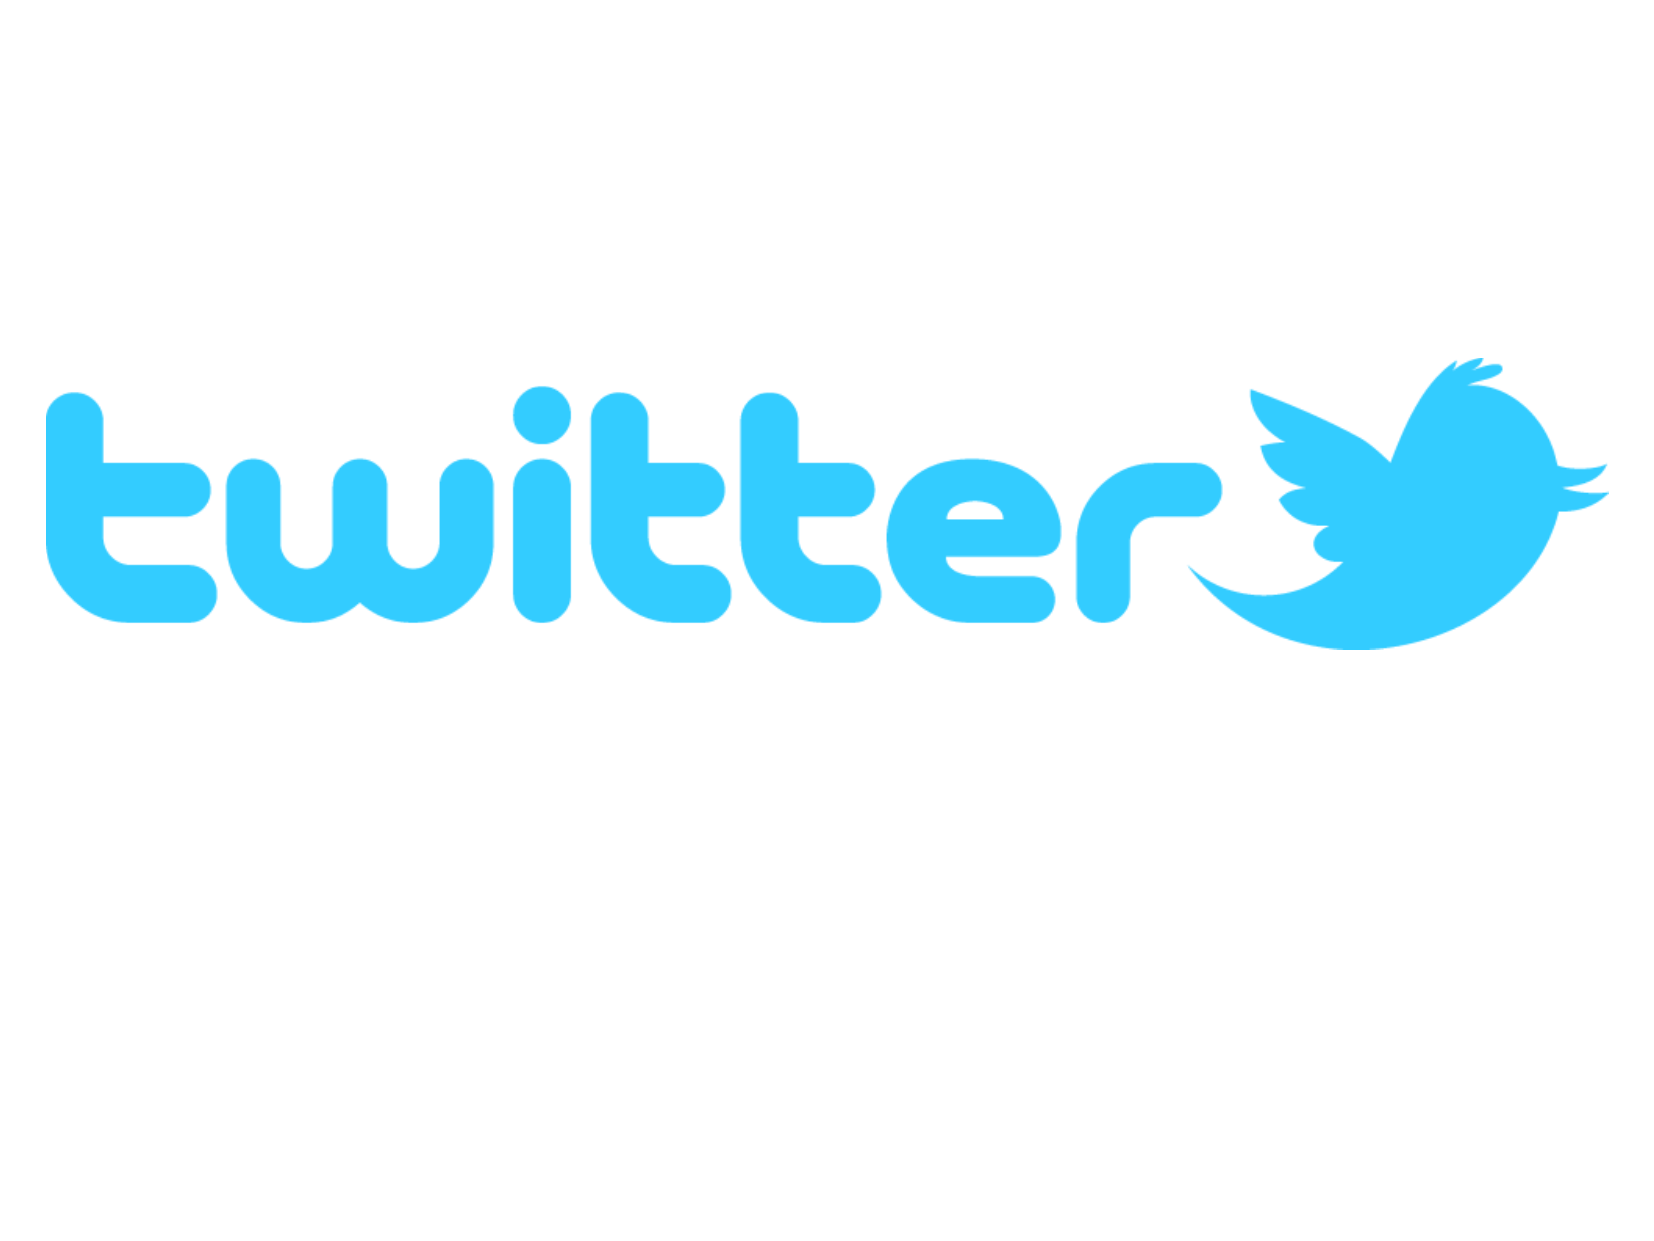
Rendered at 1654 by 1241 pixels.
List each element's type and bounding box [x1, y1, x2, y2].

picture [46, 358, 1609, 650]
